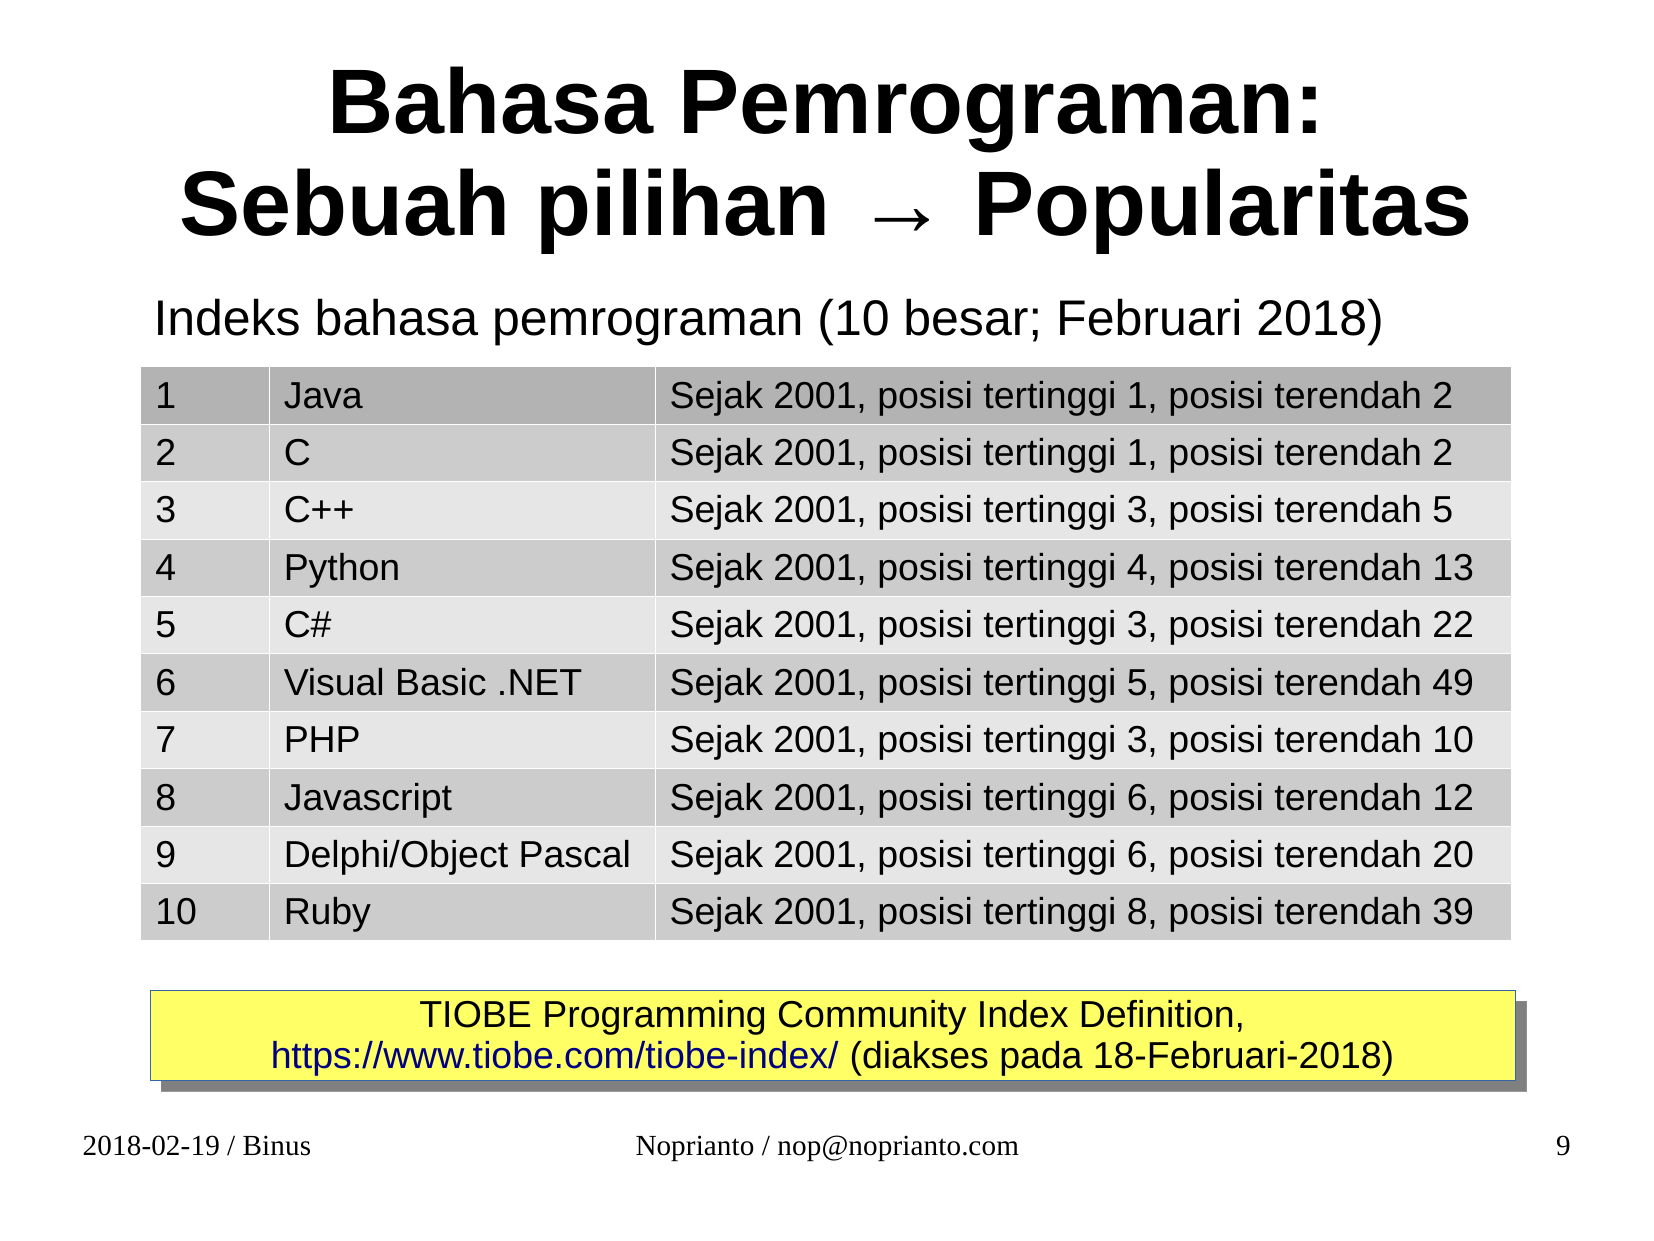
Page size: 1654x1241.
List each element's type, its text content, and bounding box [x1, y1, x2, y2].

table_cell Sejak 2001, posisi tertinggi 8, posisi terendah 39 [656, 884, 1511, 940]
table_cell 3 [141, 482, 269, 539]
table_cell C [270, 425, 655, 481]
table_cell Visual Basic .NET [270, 654, 655, 711]
table_cell 6 [141, 654, 269, 711]
table_cell C# [270, 597, 655, 653]
table_cell Sejak 2001, posisi tertinggi 5, posisi terendah 49 [656, 654, 1511, 711]
table_cell Python [270, 540, 655, 596]
table_header 1 [141, 367, 269, 424]
table_cell Sejak 2001, posisi tertinggi 6, posisi terendah 12 [656, 769, 1511, 826]
table_cell Delphi/Object Pascal [270, 827, 655, 883]
table_cell Ruby [270, 884, 655, 940]
table_header Sejak 2001, posisi tertinggi 1, posisi terendah 2 [656, 367, 1511, 424]
table_cell 8 [141, 769, 269, 826]
table_cell 9 [141, 827, 269, 883]
table_cell Javascript [270, 769, 655, 826]
table_cell 7 [141, 712, 269, 768]
table_cell Sejak 2001, posisi tertinggi 6, posisi terendah 20 [656, 827, 1511, 883]
text_box TIOBE Programming Community Index Definition, https://www.tiobe.com/tiobe-index/ (diakses pada 18-Februari-2018) [150, 990, 1516, 1081]
title Bahasa Pemrograman: Sebuah pilihan → Popularitas [82, 49, 1571, 257]
table_cell C++ [270, 482, 655, 539]
table_cell PHP [270, 712, 655, 768]
table_cell 5 [141, 597, 269, 653]
table_cell Sejak 2001, posisi tertinggi 4, posisi terendah 13 [656, 540, 1511, 596]
table_header Java [270, 367, 655, 424]
table_cell Sejak 2001, posisi tertinggi 3, posisi terendah 22 [656, 597, 1511, 653]
table_cell Sejak 2001, posisi tertinggi 3, posisi terendah 5 [656, 482, 1511, 539]
table_cell Sejak 2001, posisi tertinggi 3, posisi terendah 10 [656, 712, 1511, 768]
table_cell 10 [141, 884, 269, 940]
list Indeks bahasa pemrograman (10 besar; Februari 2018) [82, 290, 1571, 1010]
table_cell 4 [141, 540, 269, 596]
table_cell Sejak 2001, posisi tertinggi 1, posisi terendah 2 [656, 425, 1511, 481]
table_cell 2 [141, 425, 269, 481]
